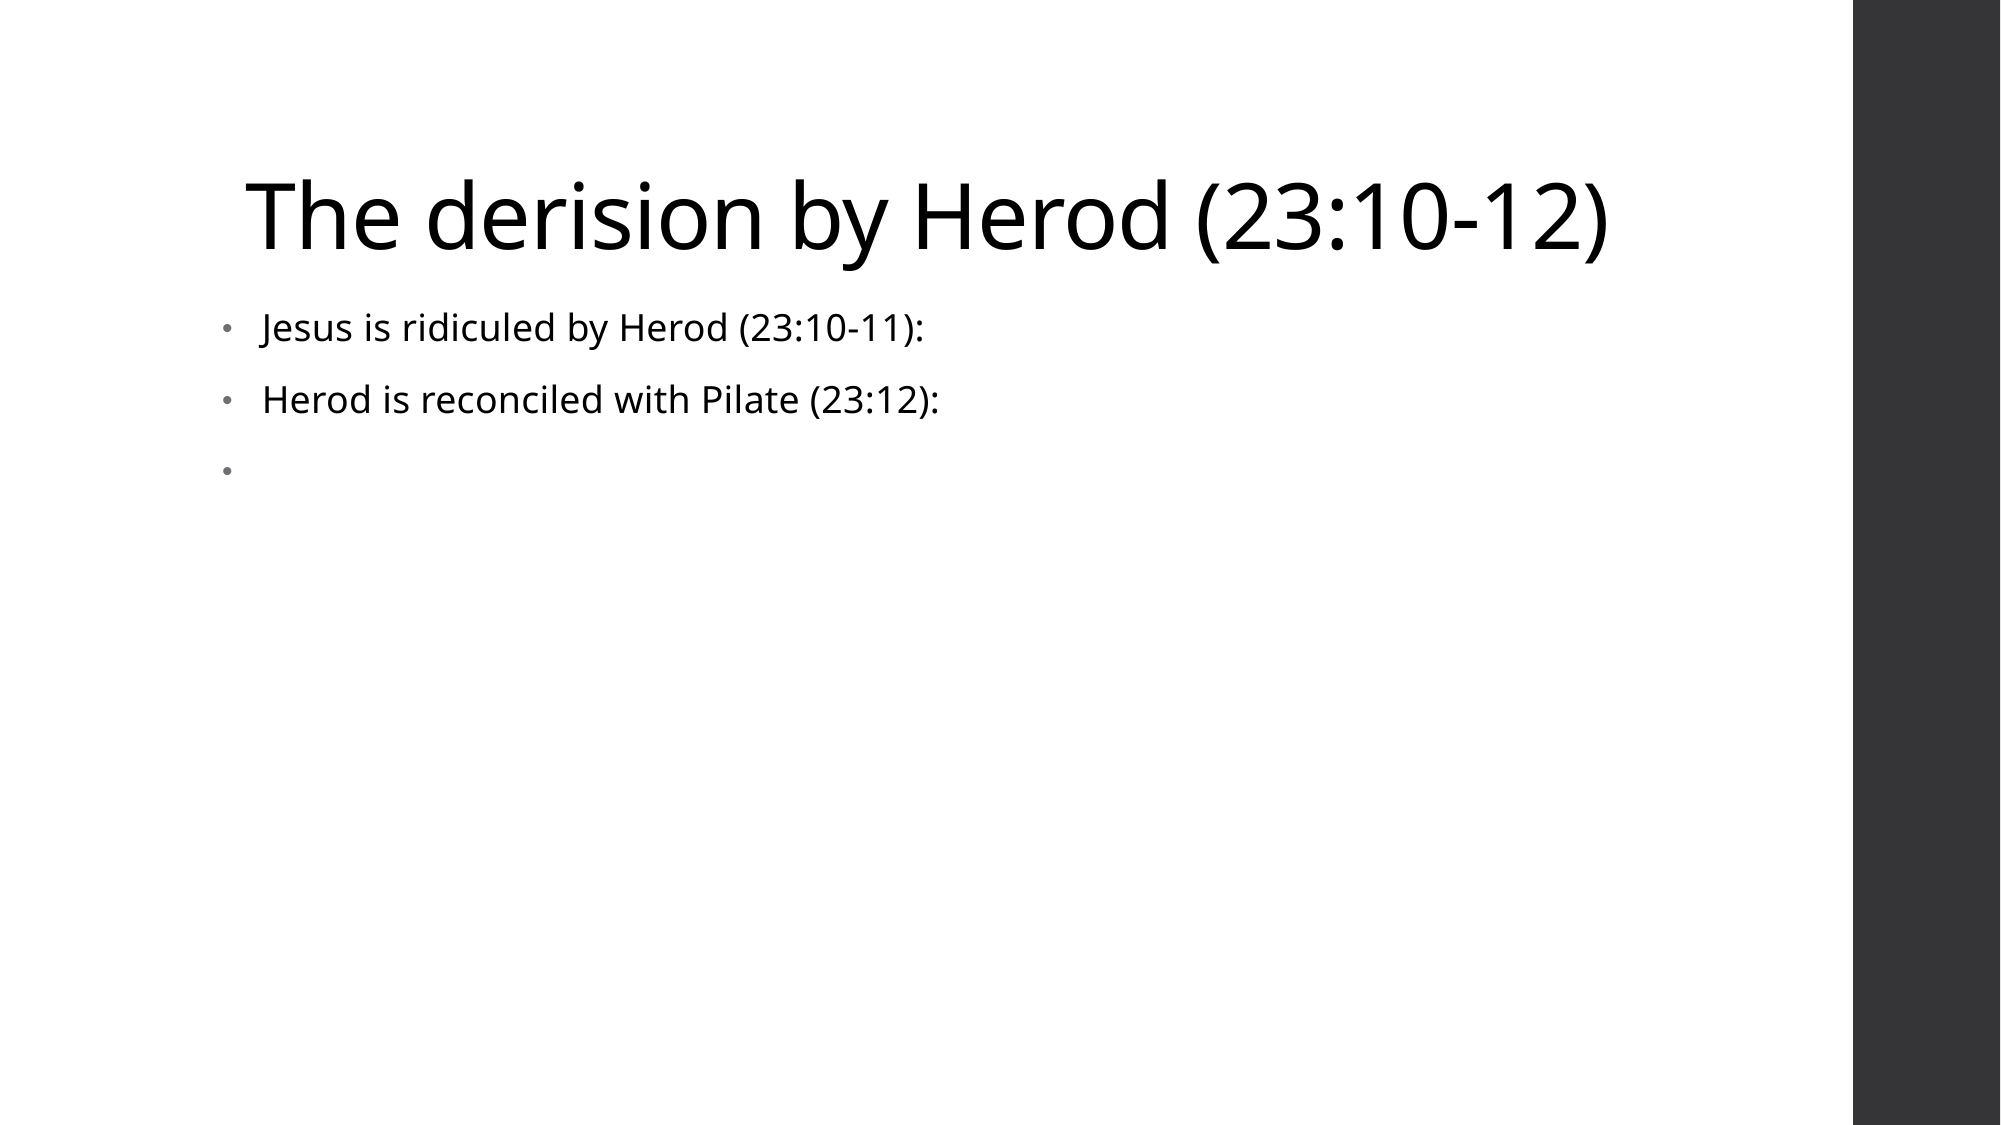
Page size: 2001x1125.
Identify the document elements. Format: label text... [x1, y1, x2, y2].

list Jesus is ridiculed by Herod (23:10-11): Herod is reconciled with Pilate (23:12): [206, 299, 1617, 1014]
title The derision by Herod (23:10-12) [206, 60, 1797, 278]
